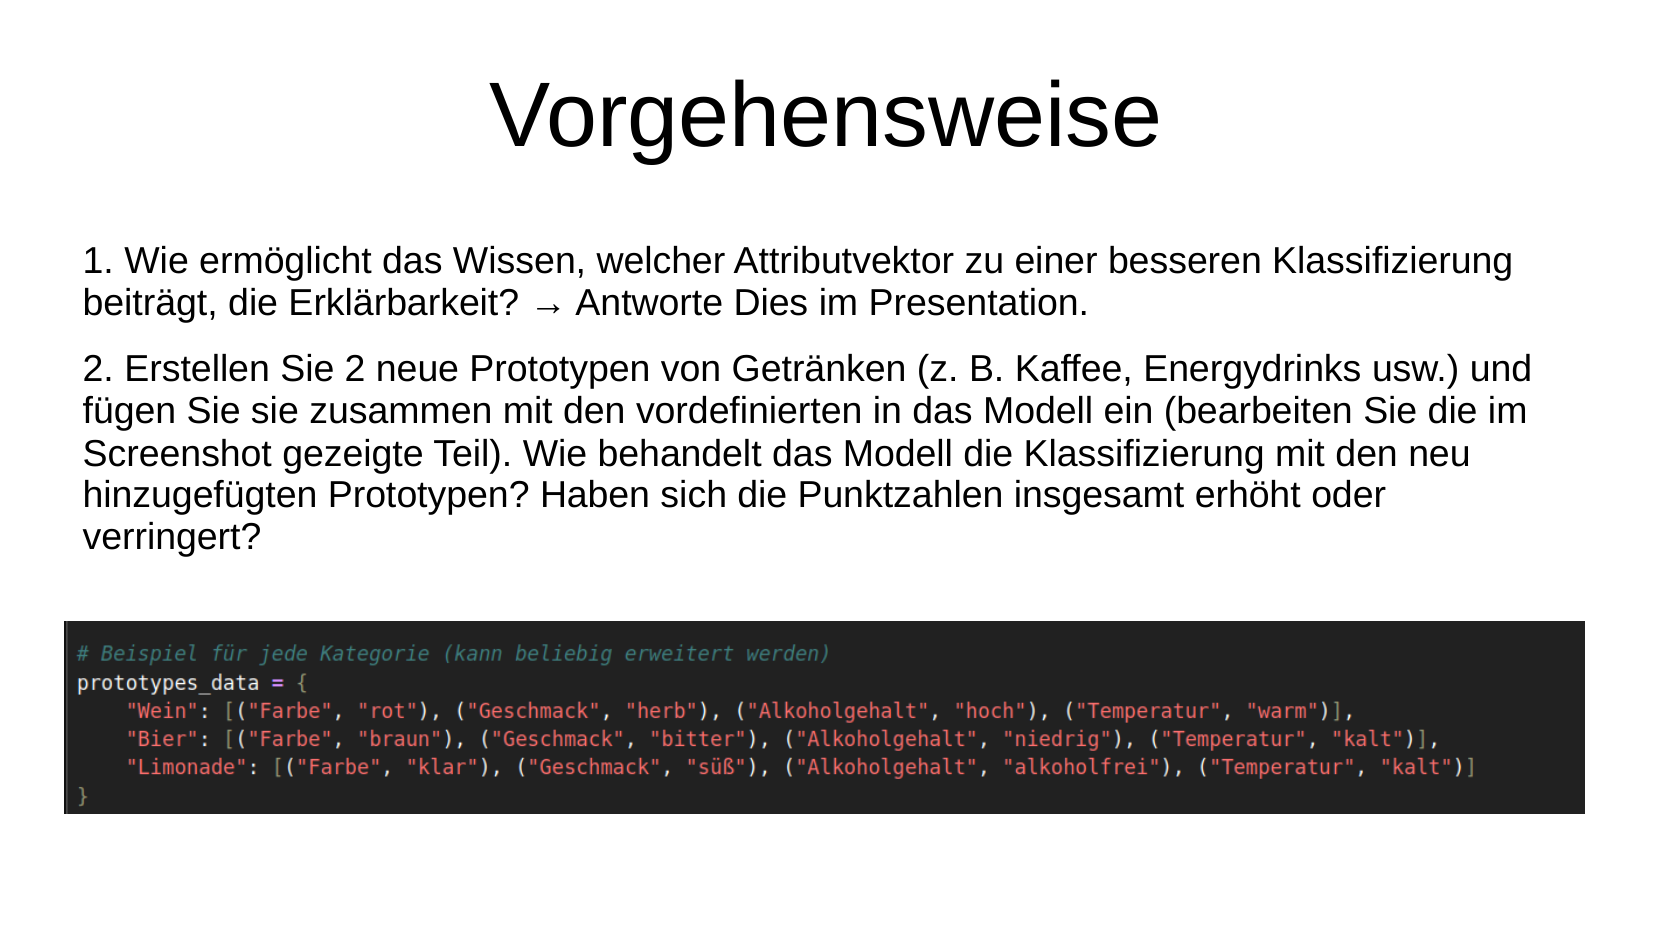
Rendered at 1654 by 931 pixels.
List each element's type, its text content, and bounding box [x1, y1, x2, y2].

title Vorgehensweise [82, 37, 1571, 193]
picture [64, 621, 1585, 814]
text_box 1. Wie ermöglicht das Wissen, welcher Attributvektor zu einer besseren Klassifizierung beiträgt, die Erklärbarkeit? → Antworte Dies im Presentation. 2. Erstellen Sie 2 neue Prototypen von Getränken (z. B. Kaffee, Energydrinks usw.) und fügen Sie sie zusammen mit den vordefinierten in das Modell ein (bearbeiten Sie die im Screenshot gezeigte Teil). Wie behandelt das Modell die Klassifizierung mit den neu hinzugefügten Prototypen? Haben sich die Punktzahlen insgesamt erhöht oder verringert? [82, 239, 1571, 558]
